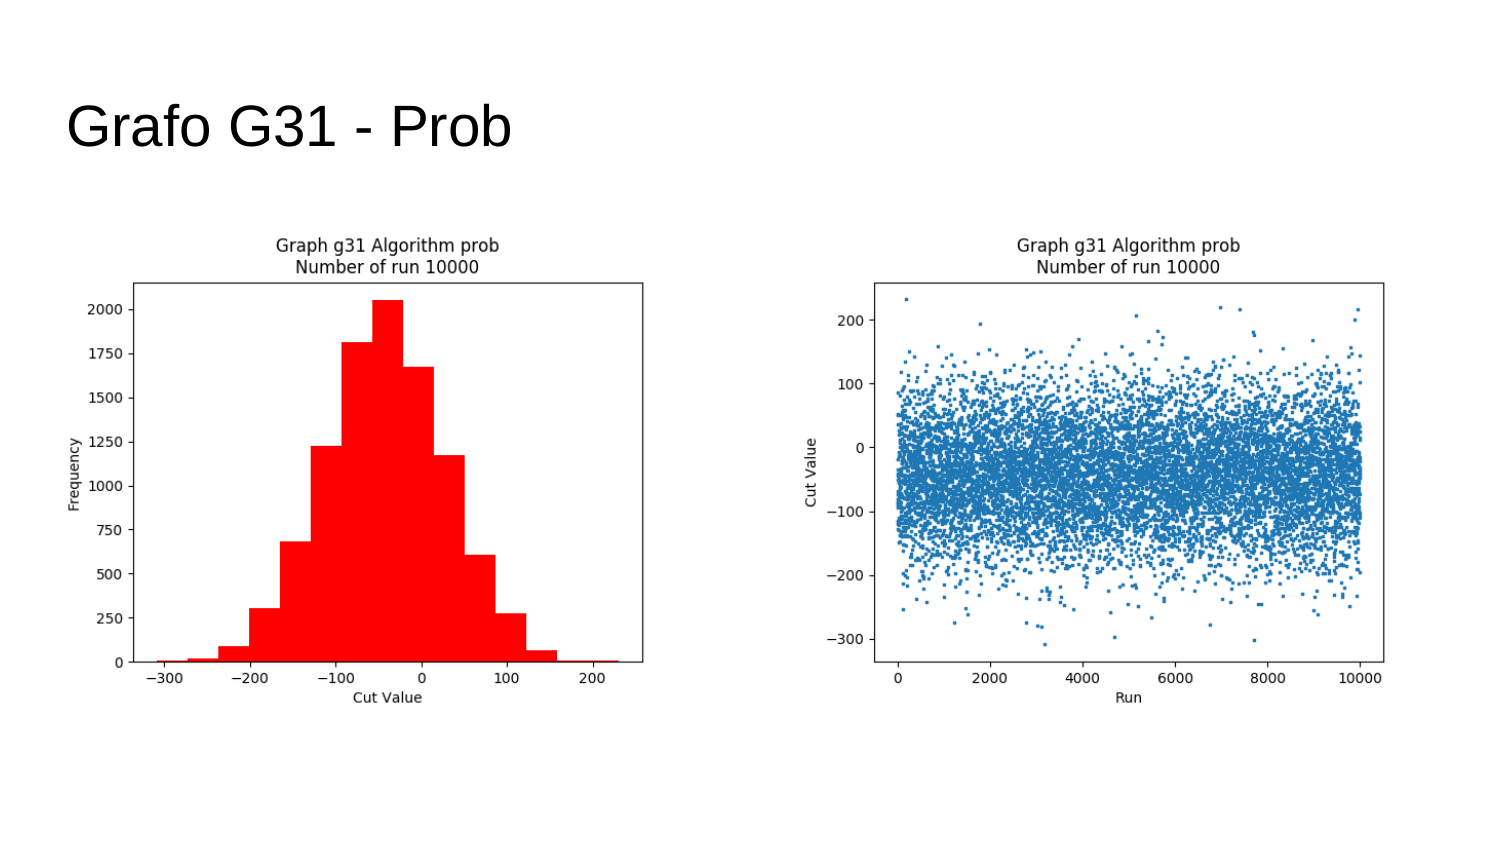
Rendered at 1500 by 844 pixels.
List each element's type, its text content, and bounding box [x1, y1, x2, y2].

picture [51, 223, 708, 716]
title Grafo G31 - Prob [51, 72, 1449, 167]
picture [792, 223, 1449, 716]
